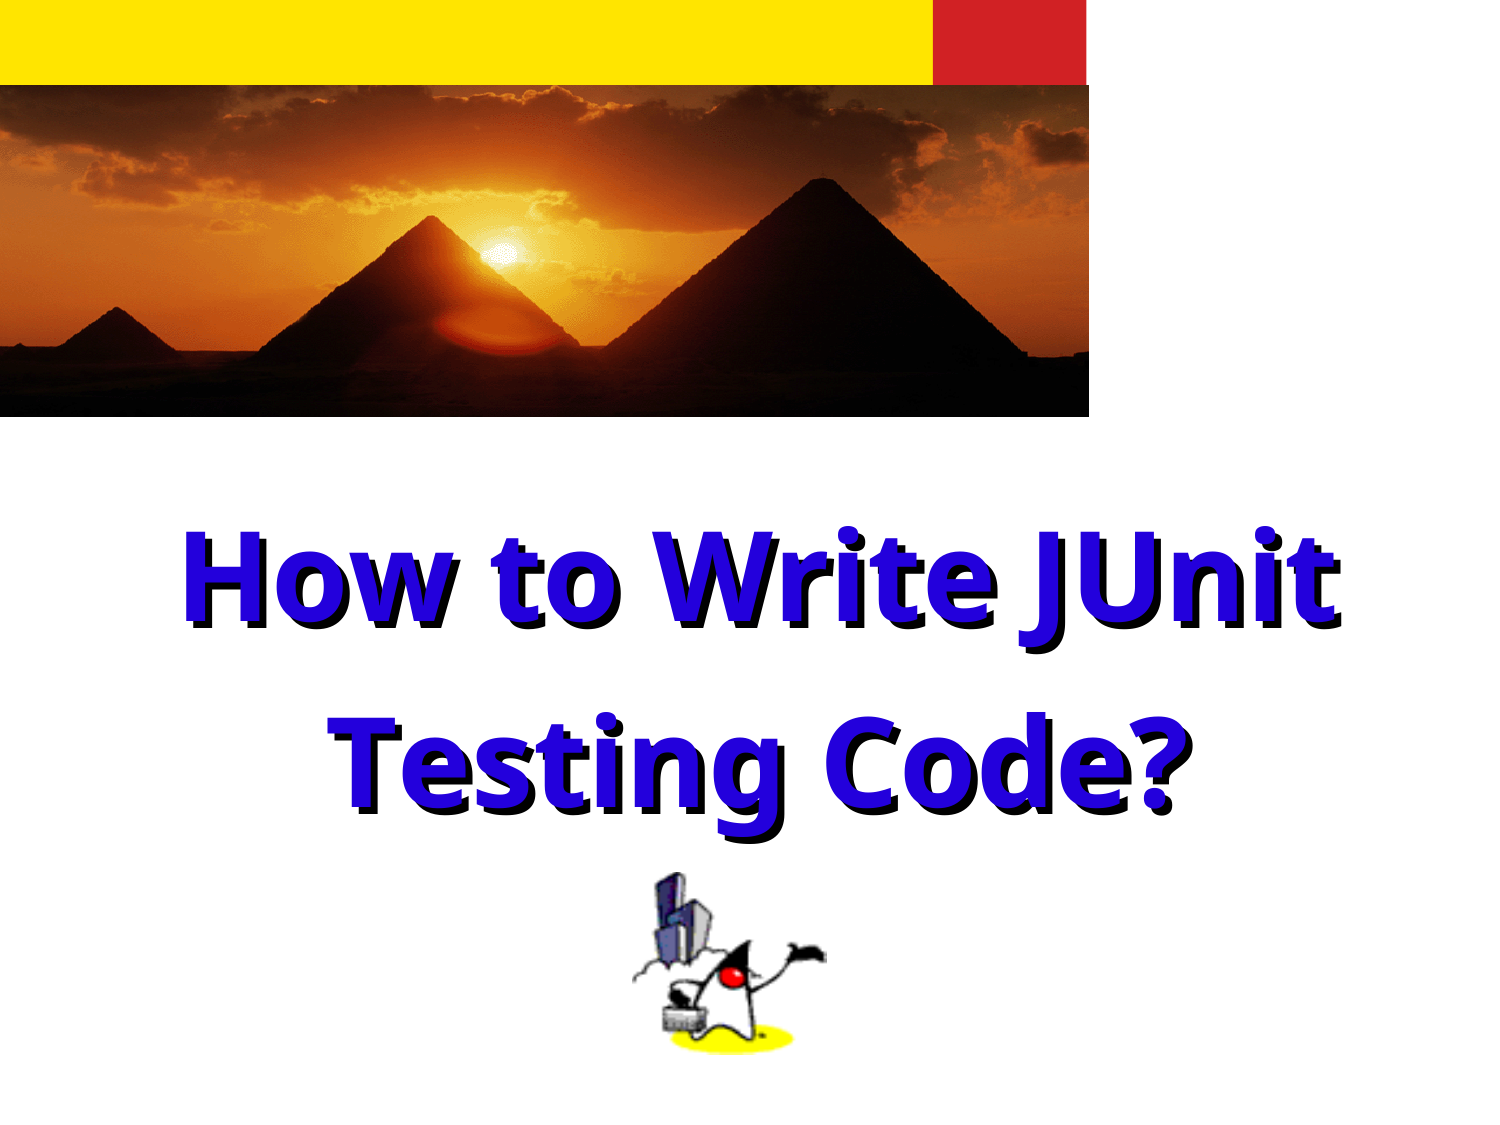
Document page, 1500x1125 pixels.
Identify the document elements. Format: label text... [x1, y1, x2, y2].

picture [632, 872, 827, 1055]
text_box How to Write JUnit Testing Code? [160, 487, 1356, 1032]
picture [0, 85, 1089, 417]
